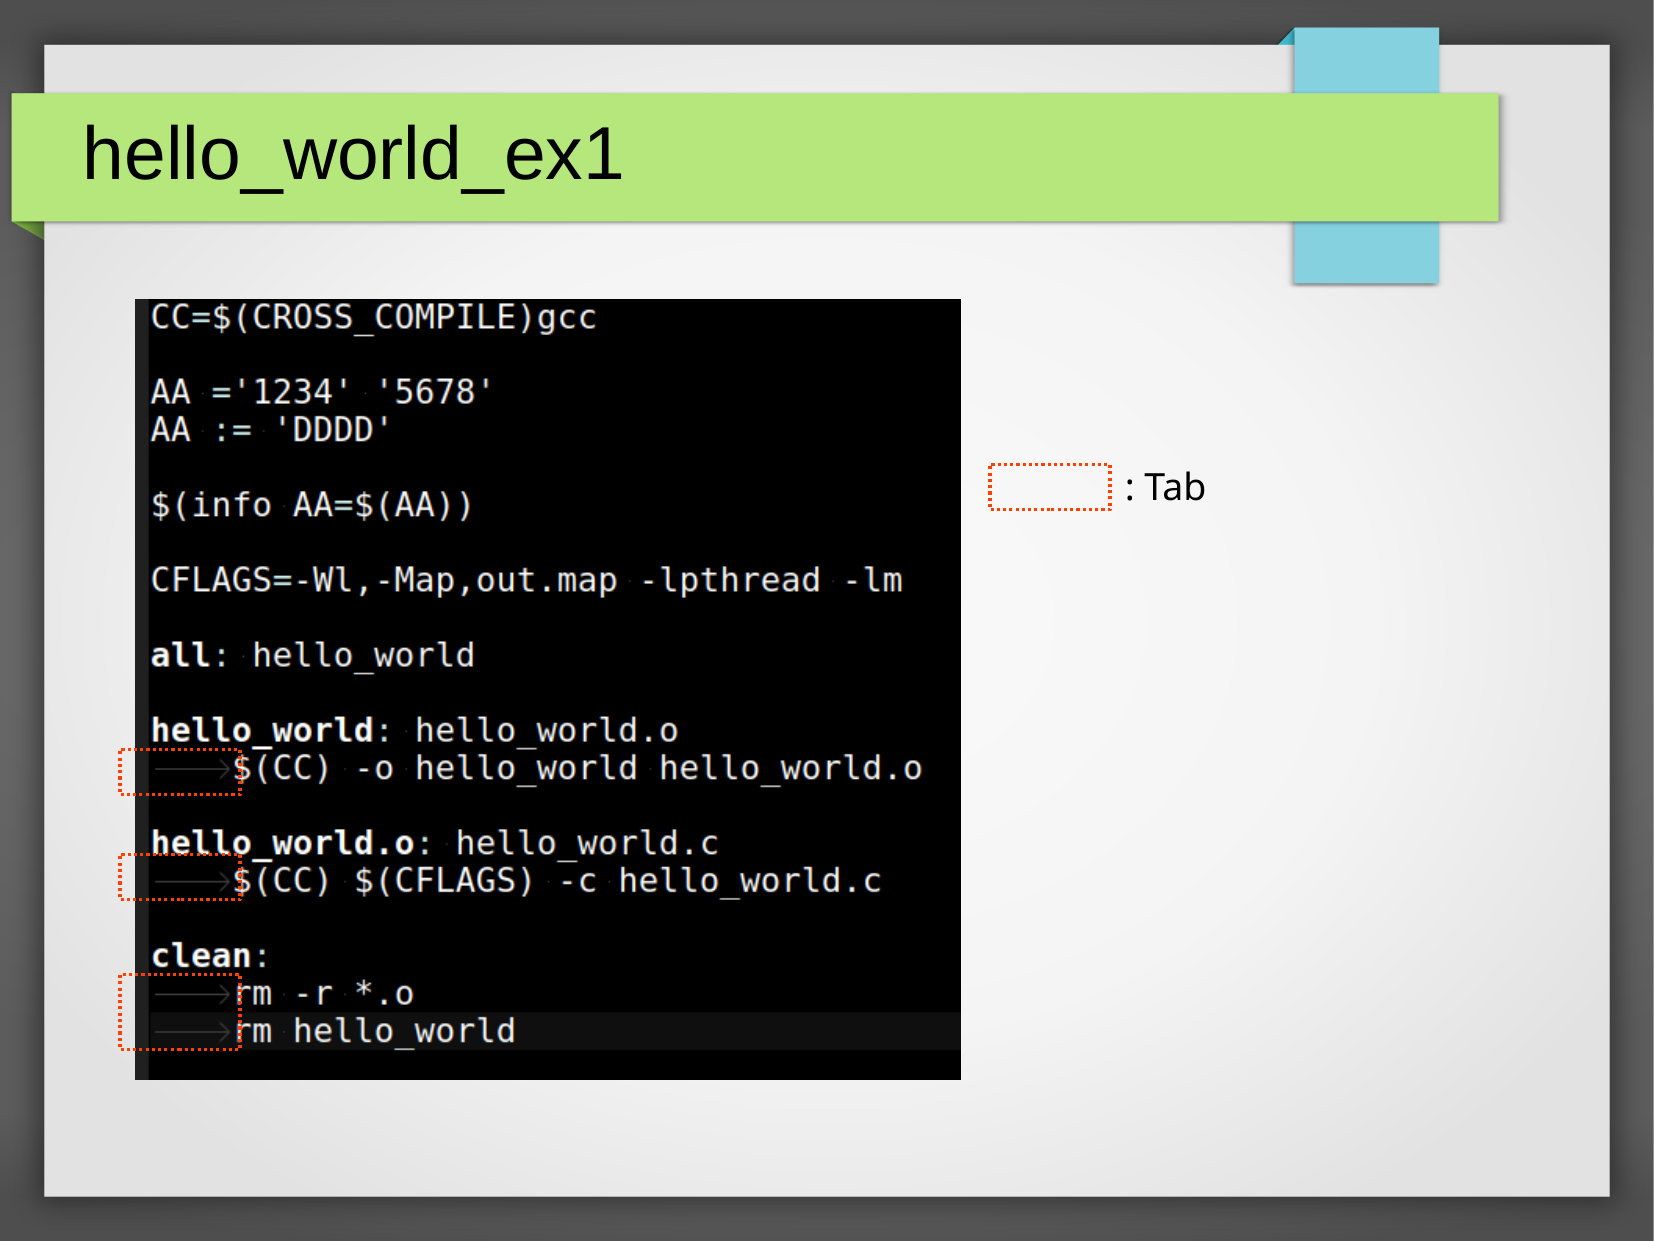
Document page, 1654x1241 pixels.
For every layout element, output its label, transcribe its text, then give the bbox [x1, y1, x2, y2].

text_box : Tab [1110, 452, 1306, 512]
picture [0, 0, 1654, 1241]
title hello_world_ex1 [82, 94, 1264, 213]
